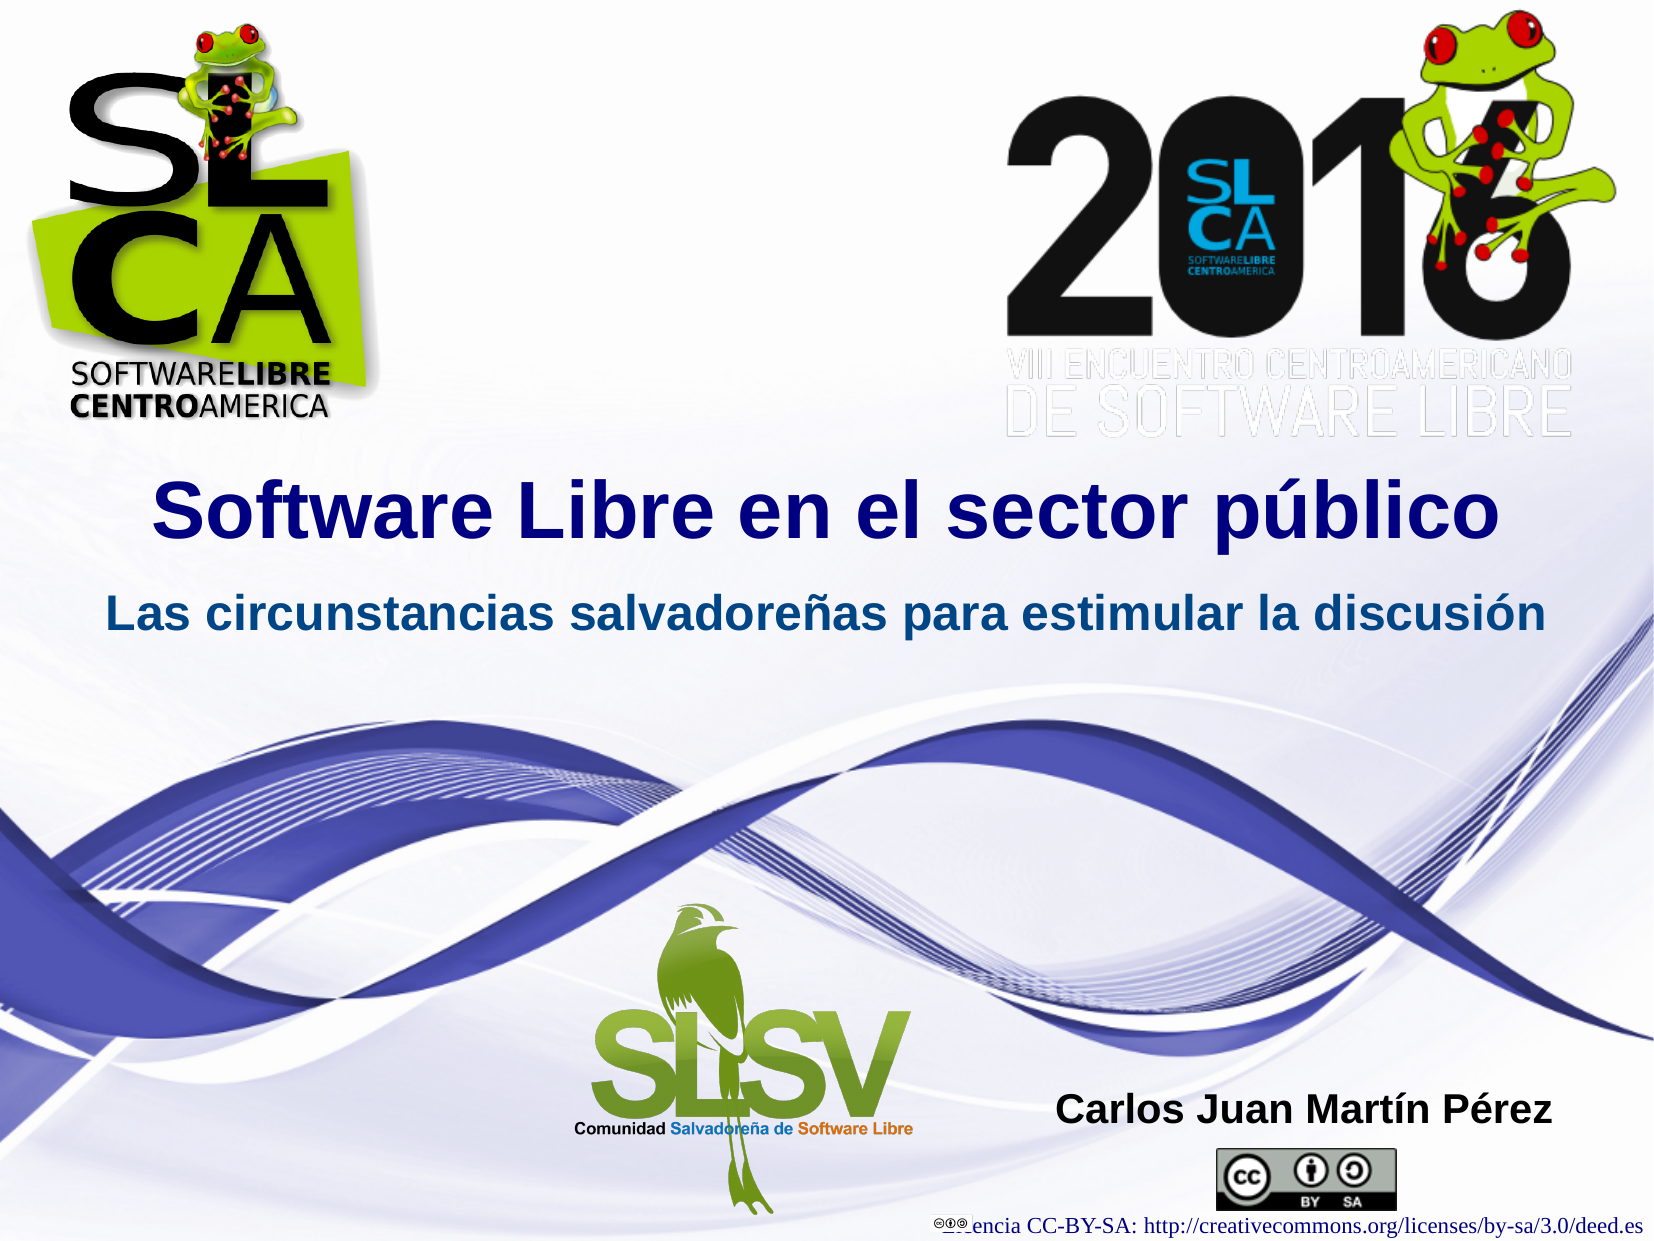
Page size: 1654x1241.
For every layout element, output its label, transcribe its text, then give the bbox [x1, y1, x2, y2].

text_box Carlos Juan Martín Pérez [1001, 1078, 1608, 1187]
text_box Software Libre en el sector público Las circunstancias salvadoreñas para estimular la discusión [0, 457, 1654, 649]
picture [0, 0, 1654, 485]
picture [0, 649, 1654, 1241]
